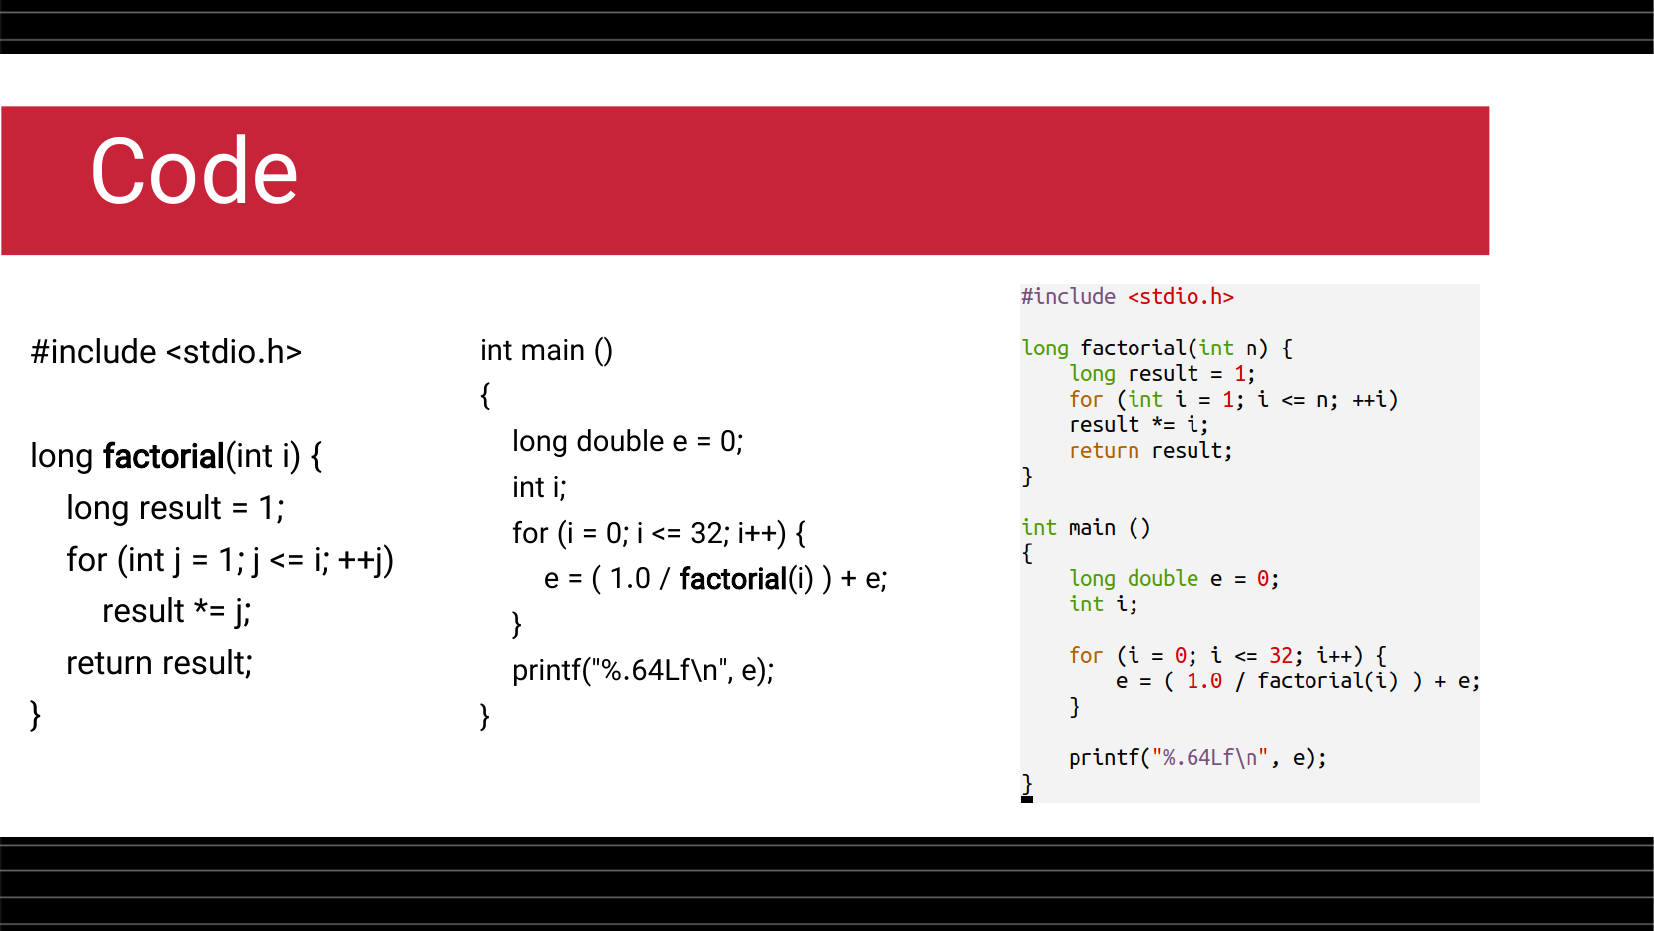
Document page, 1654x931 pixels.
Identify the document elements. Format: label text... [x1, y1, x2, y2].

title Code [1, 106, 1490, 256]
subtitle #include <stdio.h> long factorial(int i) { long result = 1; for (int j = 1; j <= i; ++j) result *= j; return result; } [30, 330, 451, 787]
picture [1020, 284, 1480, 803]
text_box int main () { long double e = 0; int i; for (i = 0; i <= 32; i++) { e = ( 1.0 / factorial(i) ) + e; } printf("%.64Lf\n", e); } [480, 330, 916, 787]
picture [0, 837, 1654, 931]
picture [0, 0, 1654, 54]
